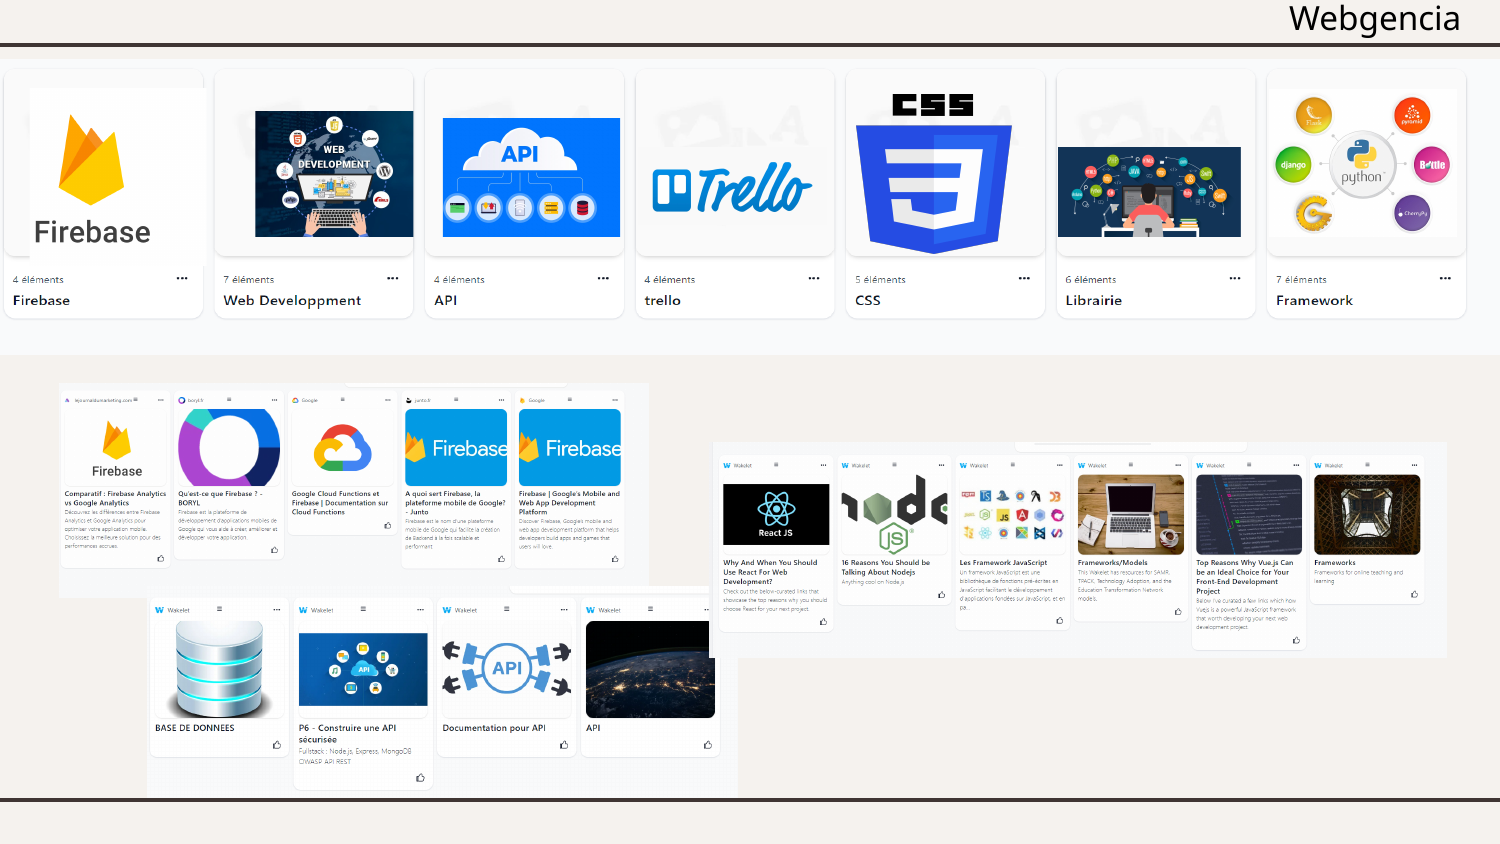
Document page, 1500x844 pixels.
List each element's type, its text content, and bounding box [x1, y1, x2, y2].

picture [59, 383, 1447, 798]
picture [0, 59, 1500, 355]
text_box Webgencia [1250, 0, 1500, 42]
